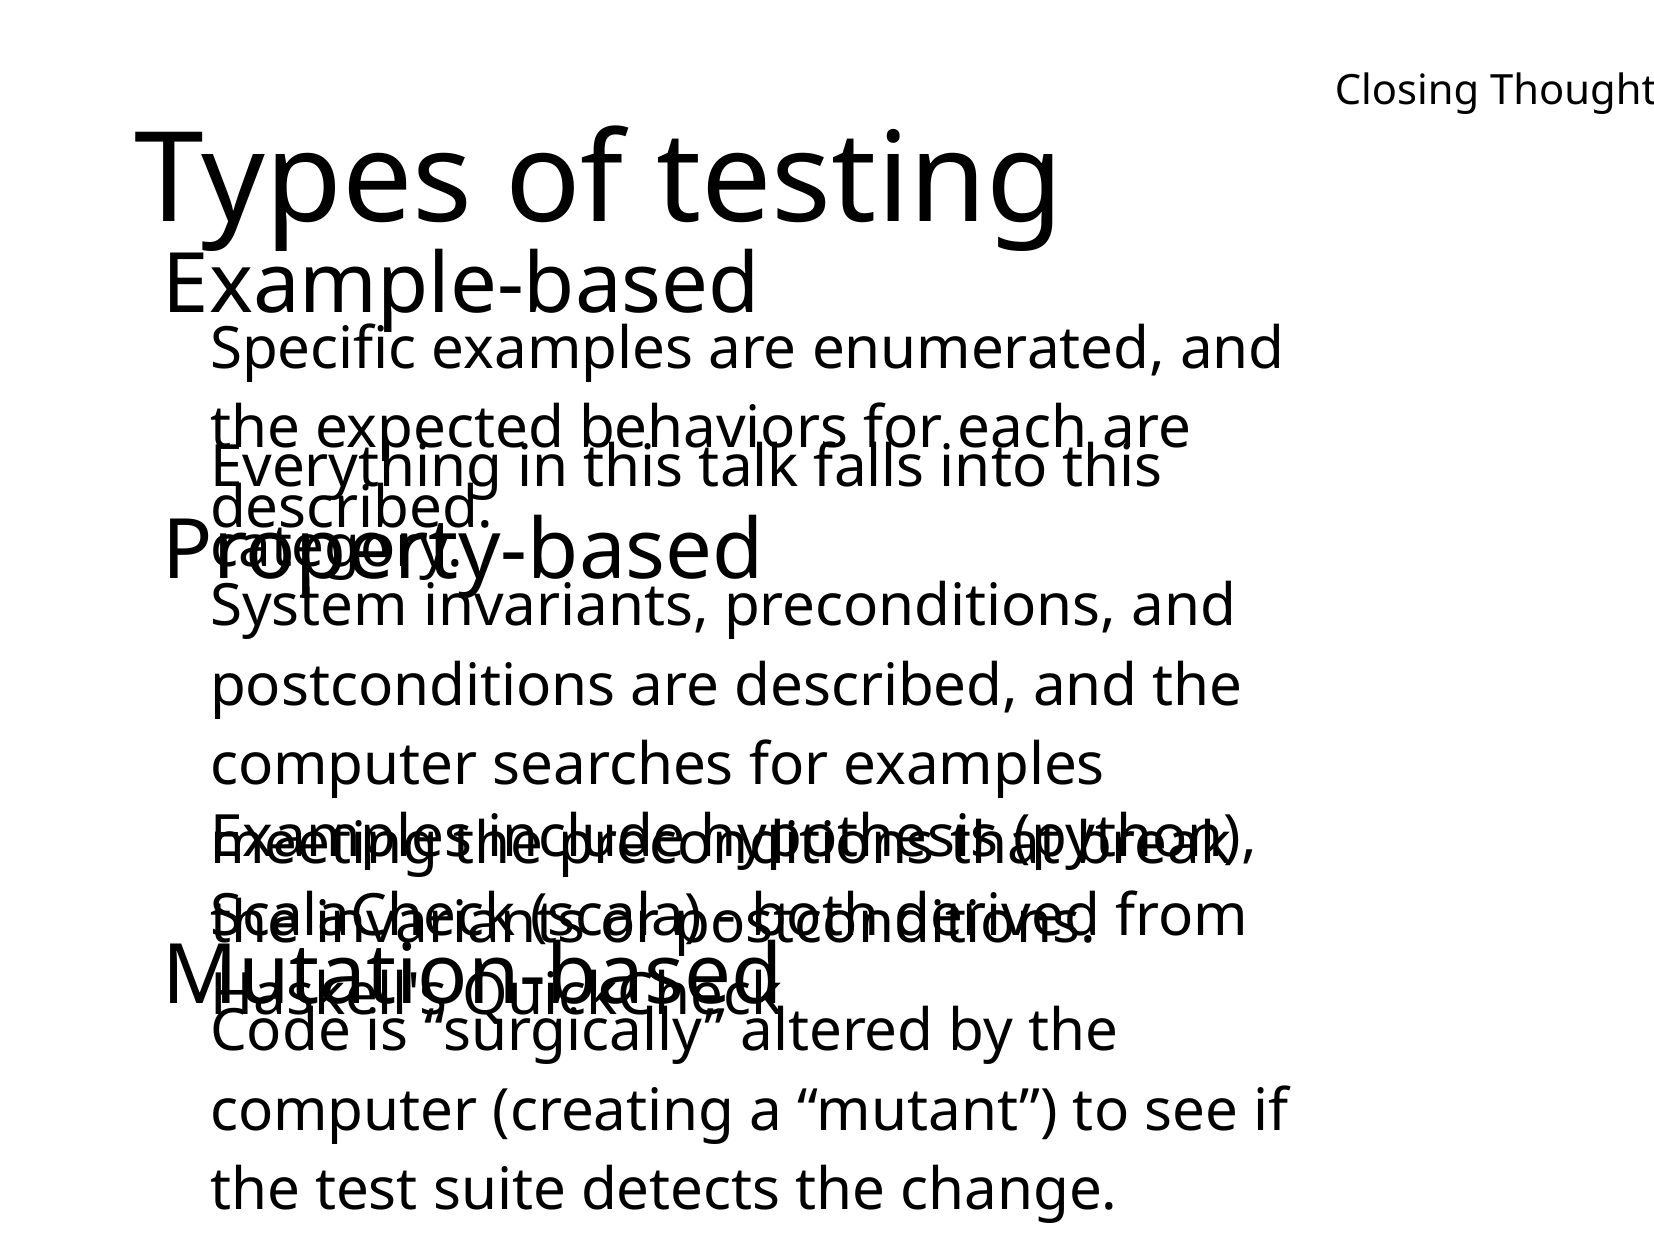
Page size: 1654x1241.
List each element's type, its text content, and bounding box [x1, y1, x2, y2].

text_box System invariants, preconditions, and postconditions are described, and the computer searches for examples meeting the preconditions that break the invariants or postconditions. [195, 573, 1336, 785]
text_box Everything in this talk falls into this category. [195, 417, 1336, 481]
text_box Mutation-based [148, 906, 1411, 999]
text_box Property-based [148, 481, 1411, 573]
text_box Examples include hypothesis (python), ScalaCheck (scala) - both derived from Haskell's QuickCheck [195, 786, 1336, 906]
text_box Closing Thoughts [1320, 51, 1603, 106]
text_box Specific examples are enumerated, and the expected behaviors for each are described. [195, 308, 1336, 417]
text_box Types of testing [120, 80, 1508, 211]
text_box Code is “surgically” altered by the computer (creating a “mutant”) to see if the test suite detects the change. [195, 999, 1336, 1157]
text_box Example-based [148, 215, 1411, 308]
